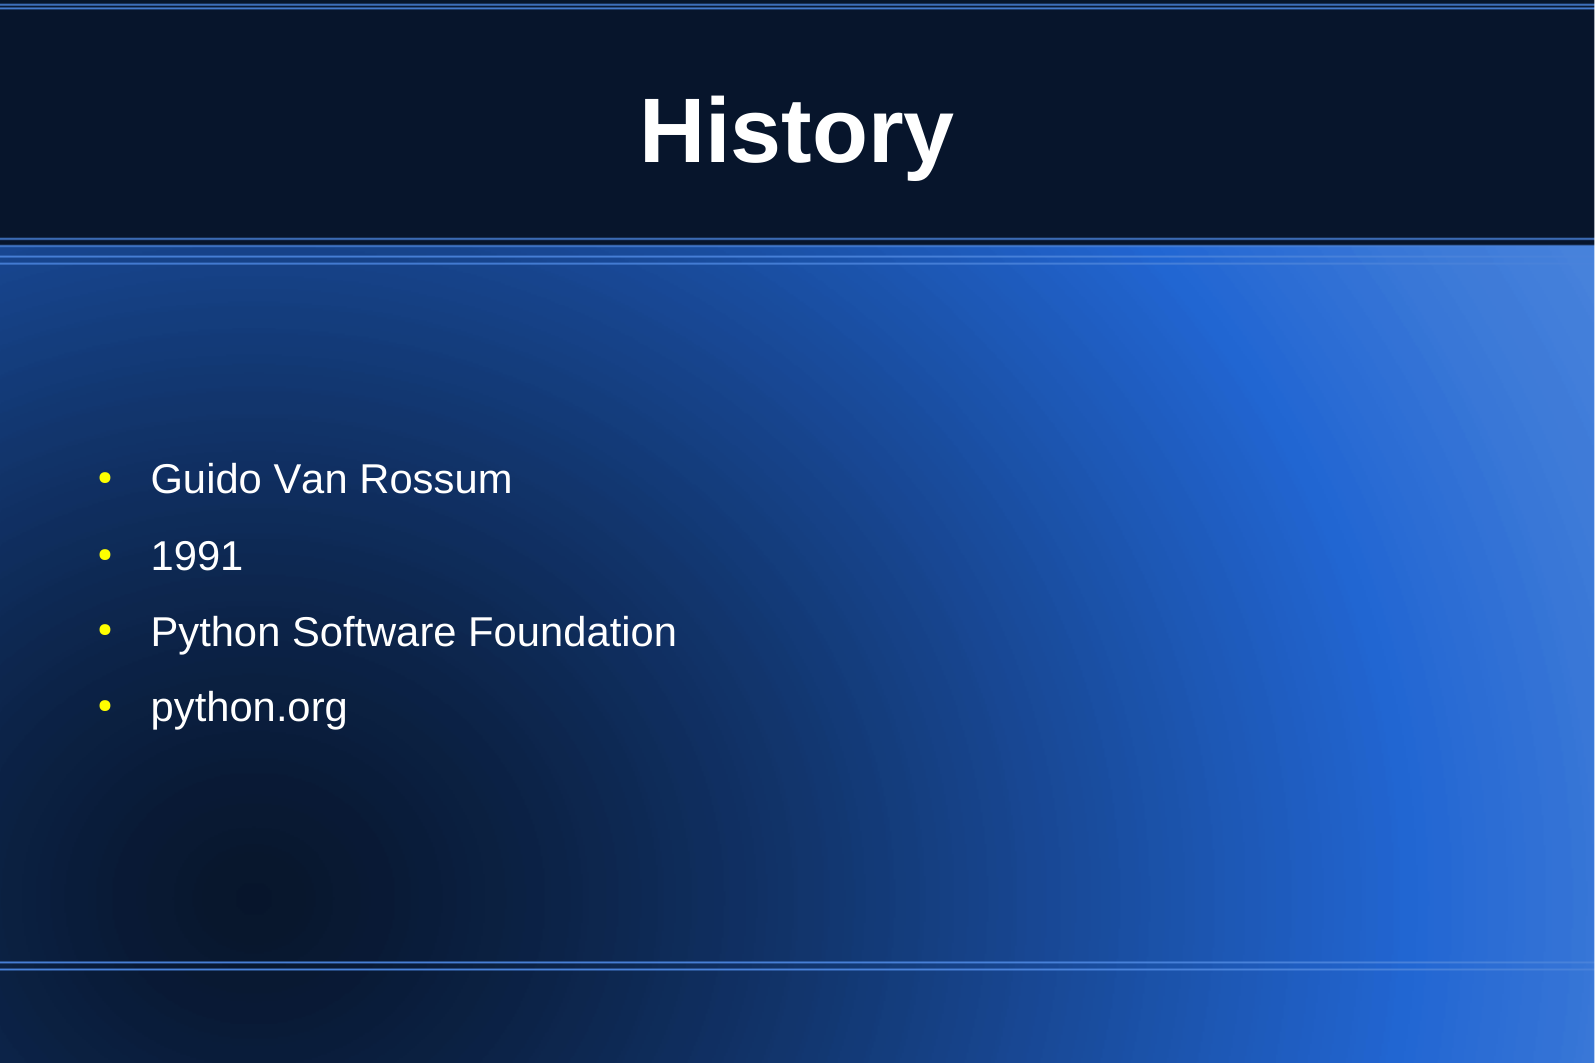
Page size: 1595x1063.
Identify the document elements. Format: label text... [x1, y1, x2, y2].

title History [79, 42, 1515, 220]
list Guido Van Rossum 1991 Python Software Foundation python.org [79, 304, 1515, 907]
picture [0, 0, 1595, 1063]
